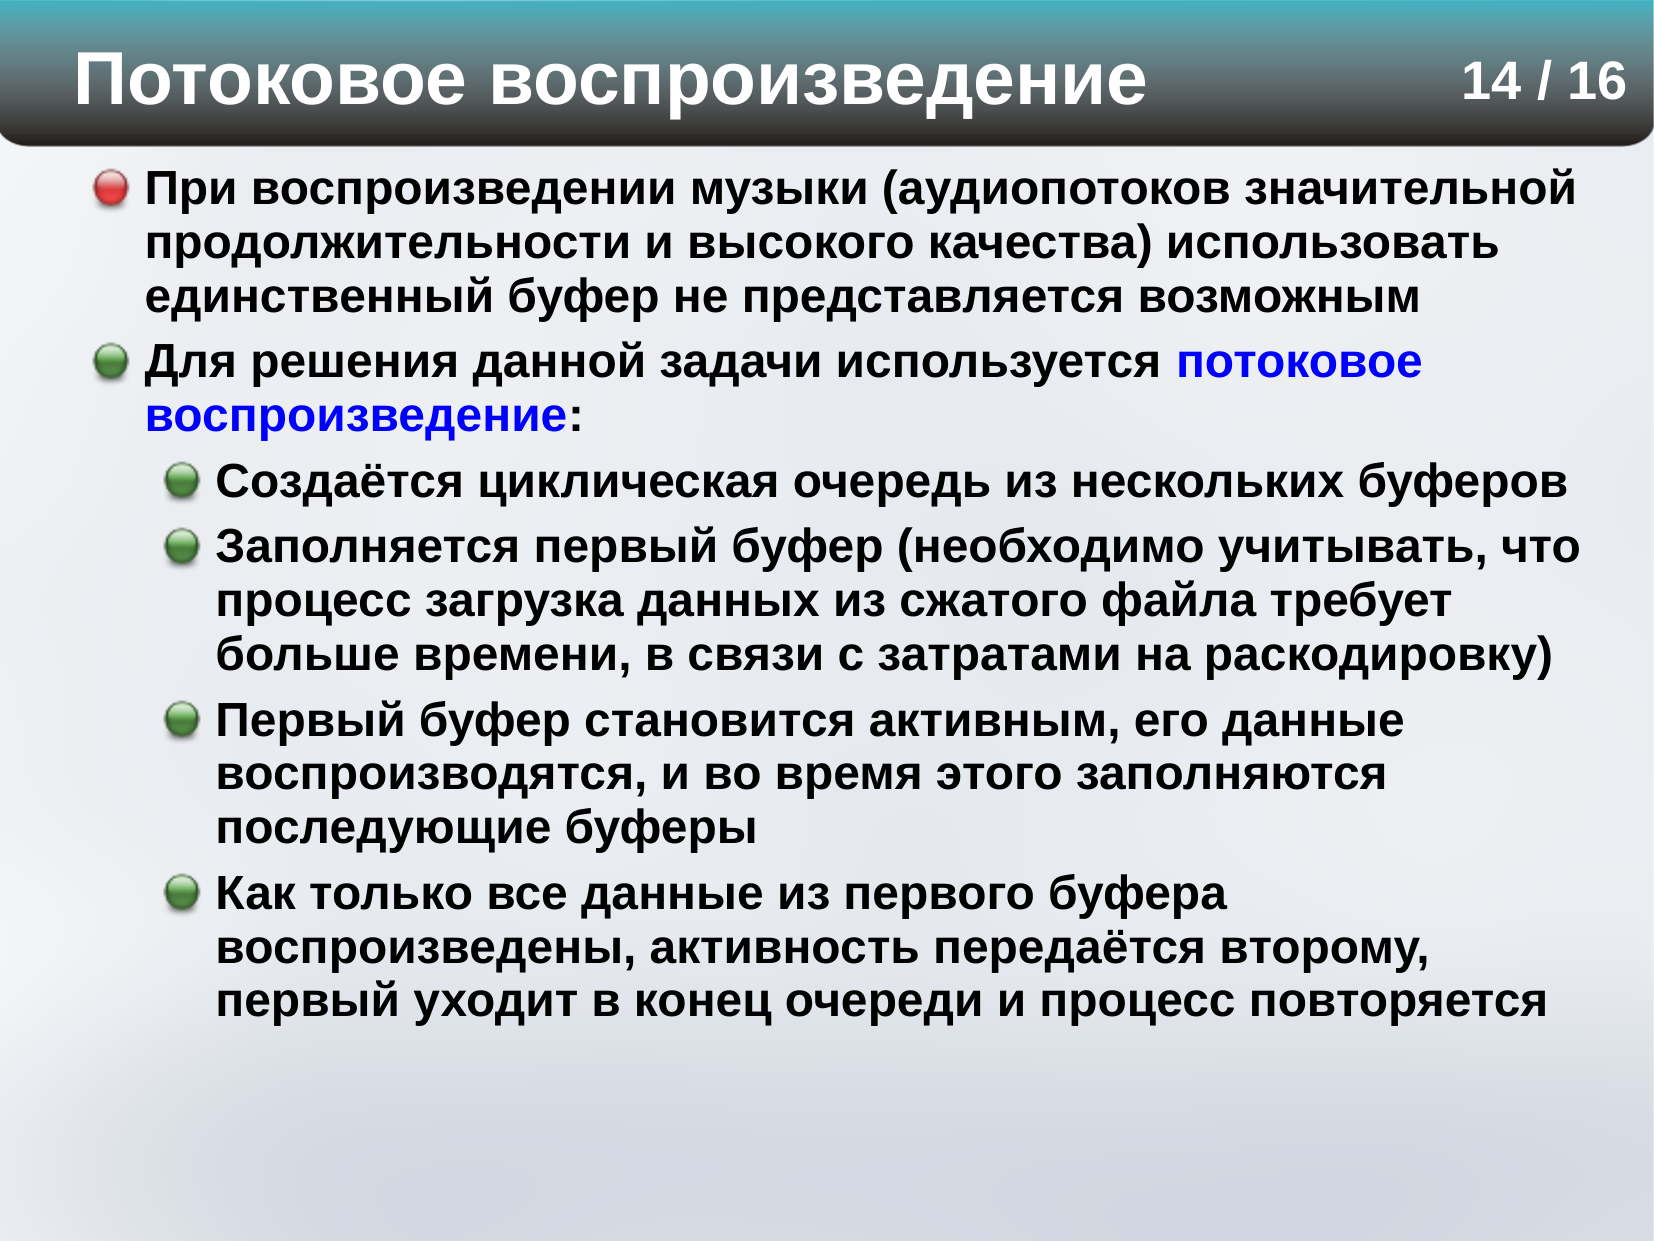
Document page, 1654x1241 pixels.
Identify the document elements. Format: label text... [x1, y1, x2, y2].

text_box <номер> / 16 [1446, 42, 1654, 179]
picture [0, 0, 1654, 1241]
text_box При воспроизведении музыки (аудиопотоков значительной продолжительности и высокого качества) использовать единственный буфер не представляется возможным Для решения данной задачи используется потоковое воспроизведение: Создаётся циклическая очередь из нескольких буферов Заполняется первый буфер (необходимо учитывать, что процесс загрузка данных из сжатого файла требует больше времени, в связи с затратами на раскодировку) Первый буфер становится активным, его данные воспроизводятся, и во время этого заполняются последующие буферы Как только все данные из первого буфера воспроизведены, активность передаётся второму, первый уходит в конец очереди и процесс повторяется [70, 153, 1625, 1035]
text_box Потоковое воспроизведение [59, 29, 1418, 129]
